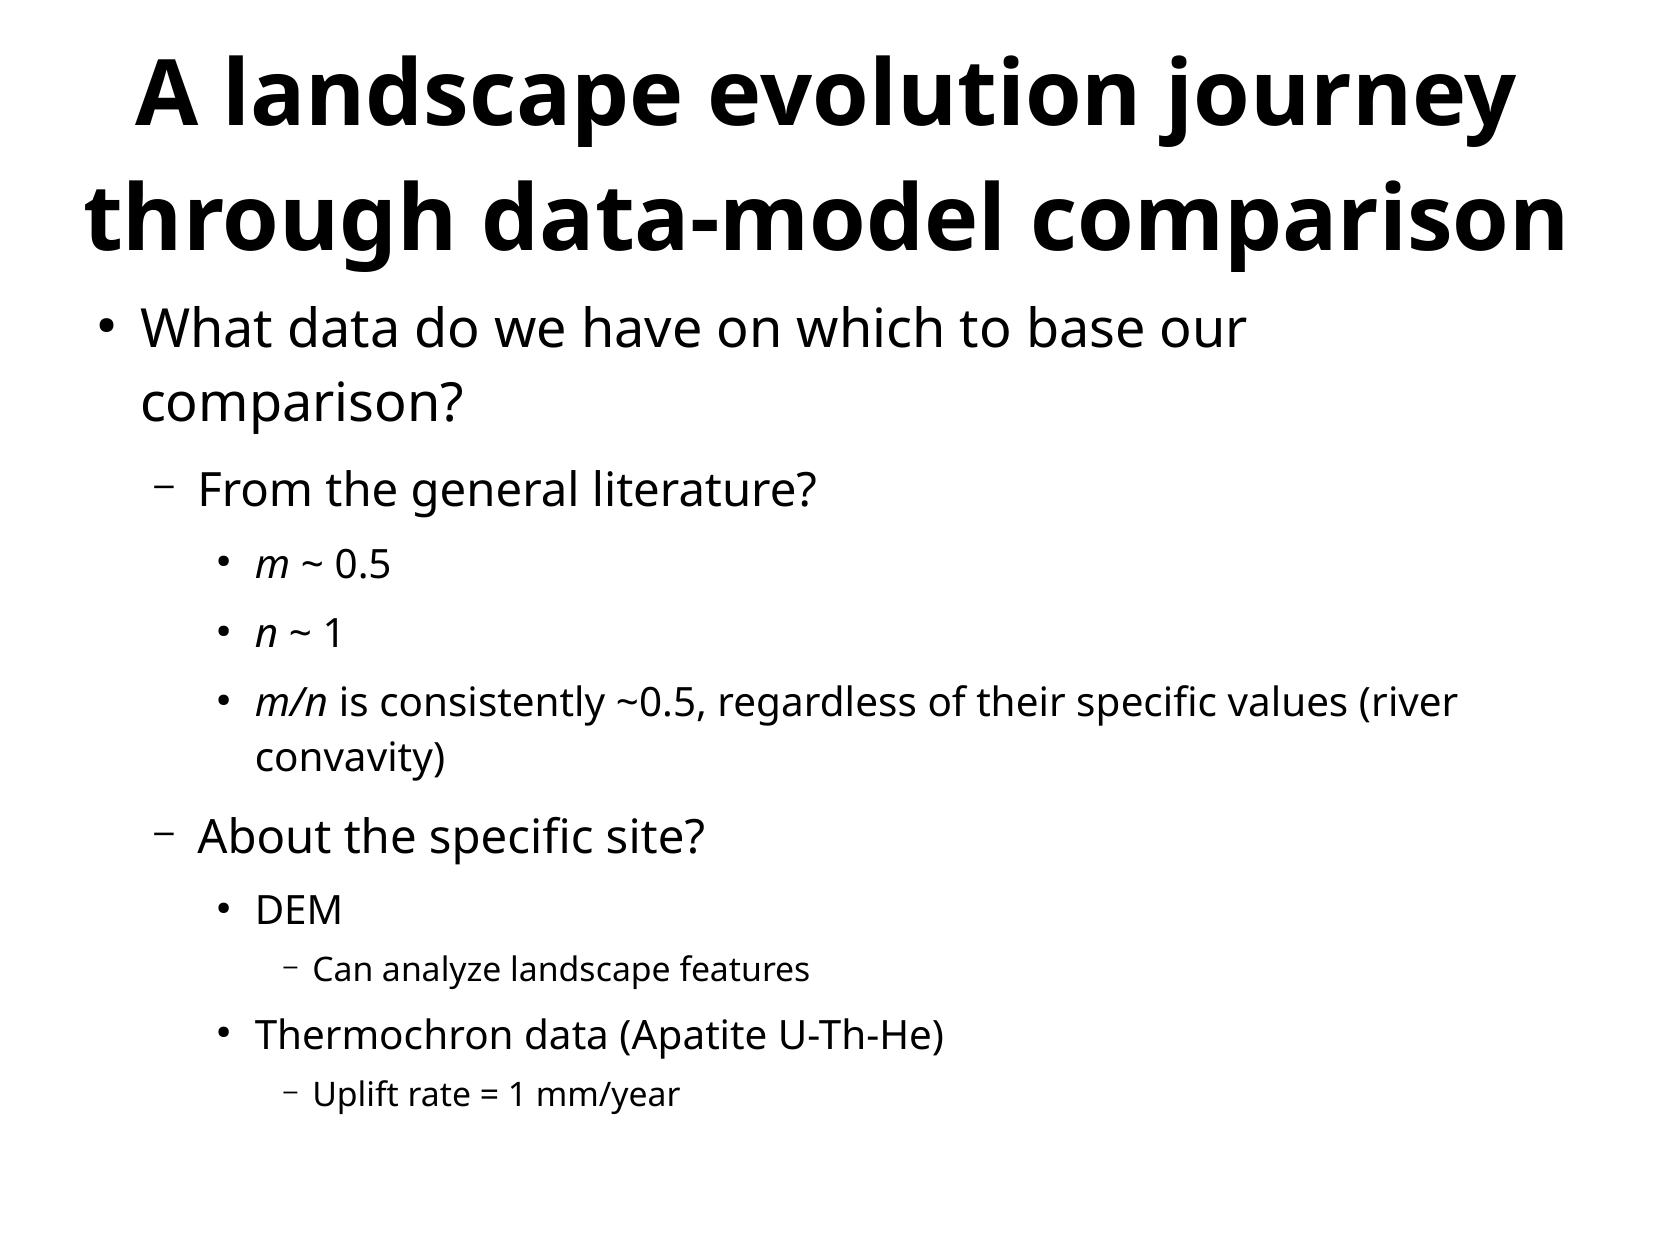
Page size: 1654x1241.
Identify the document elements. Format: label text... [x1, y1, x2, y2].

list What data do we have on which to base our comparison? From the general literature? m ~ 0.5 n ~ 1 m/n is consistently ~0.5, regardless of their specific values (river convavity) About the specific site? DEM Can analyze landscape features Thermochron data (Apatite U-Th-He) Uplift rate = 1 mm/year [82, 290, 1571, 1126]
title A landscape evolution journey through data-model comparison [82, 49, 1571, 257]
